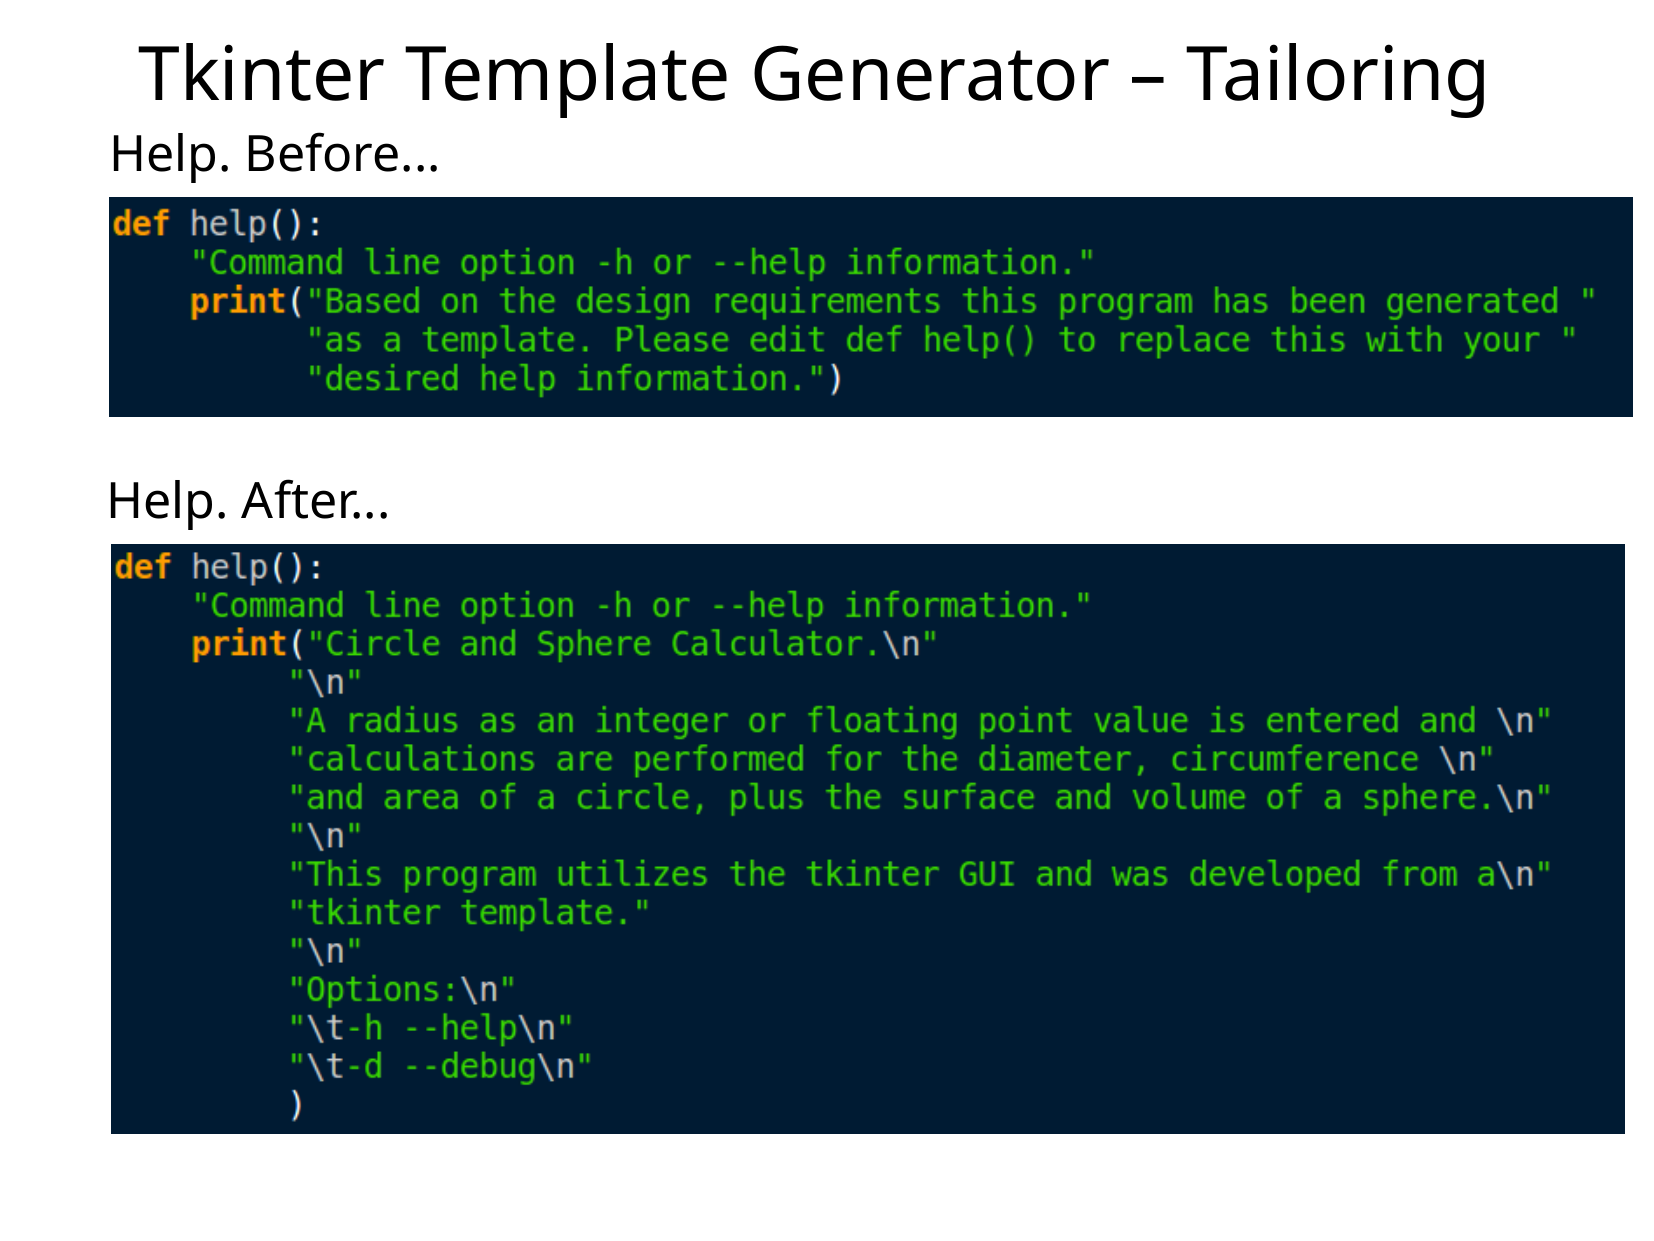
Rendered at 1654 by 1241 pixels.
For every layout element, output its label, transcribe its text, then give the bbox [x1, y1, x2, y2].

picture [111, 544, 1625, 1135]
title Tkinter Template Generator – Tailoring [70, 7, 1560, 137]
title Help. After... [106, 453, 1595, 545]
title Help. Before... [109, 106, 1598, 197]
picture [109, 197, 1633, 417]
